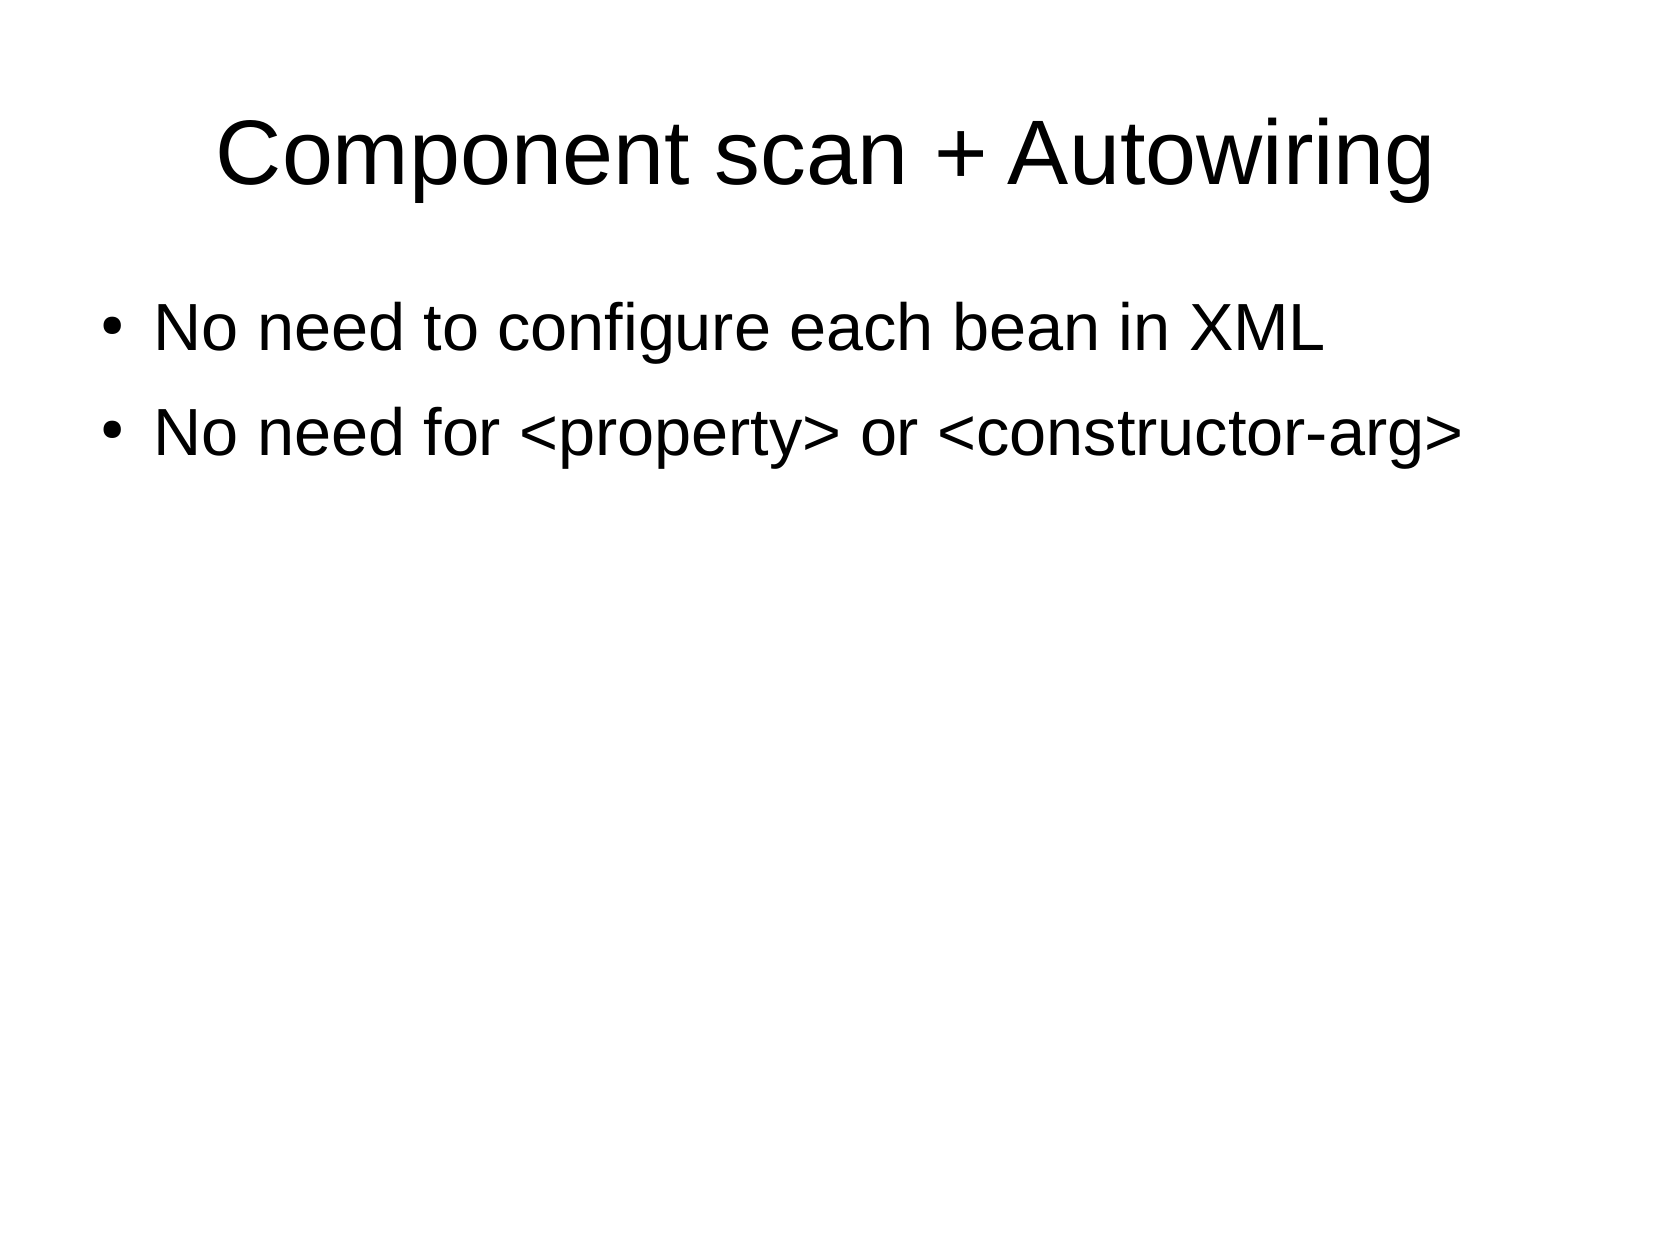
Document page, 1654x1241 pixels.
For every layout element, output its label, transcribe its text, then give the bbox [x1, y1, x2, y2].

list No need to configure each bean in XML No need for <property> or <constructor-arg> [82, 290, 1571, 1109]
title Component scan + Autowiring [82, 49, 1571, 257]
